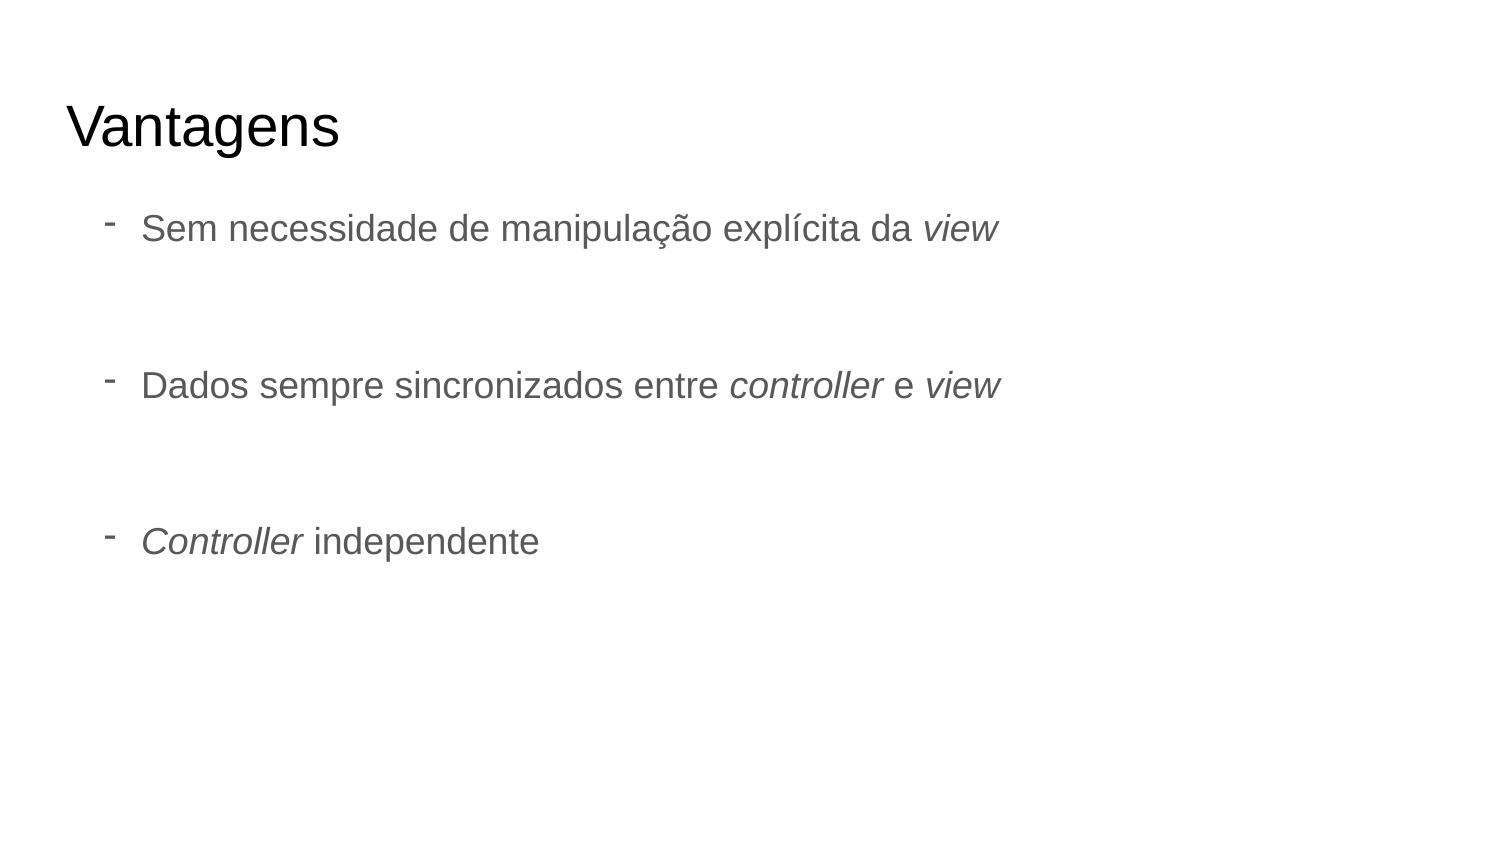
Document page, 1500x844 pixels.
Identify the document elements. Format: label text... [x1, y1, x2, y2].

title Vantagens [51, 72, 1449, 167]
list Sem necessidade de manipulação explícita da view Dados sempre sincronizados entre controller e view Controller independente [51, 189, 1449, 750]
